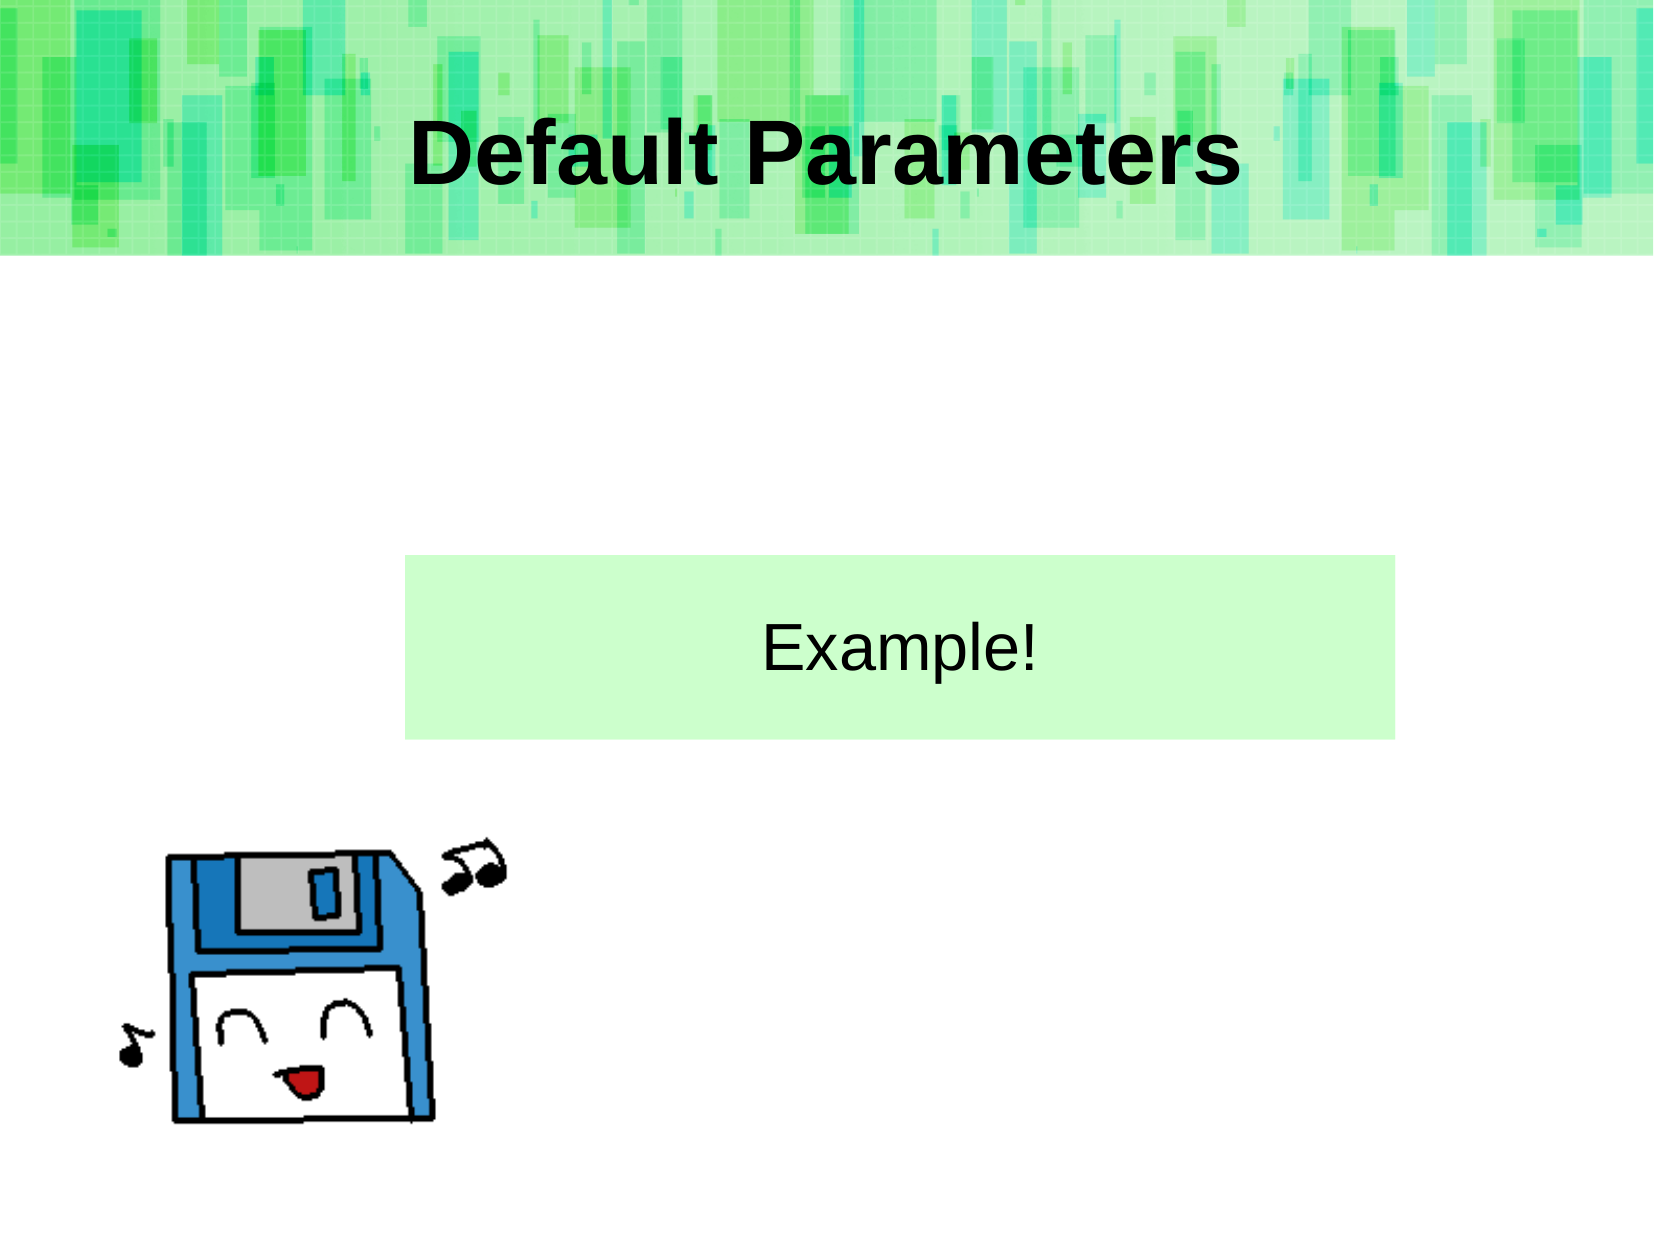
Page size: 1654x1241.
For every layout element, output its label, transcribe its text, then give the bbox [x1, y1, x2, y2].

title Default Parameters [82, 49, 1571, 257]
text_box Example! [405, 555, 1396, 740]
picture [0, 0, 1654, 1241]
